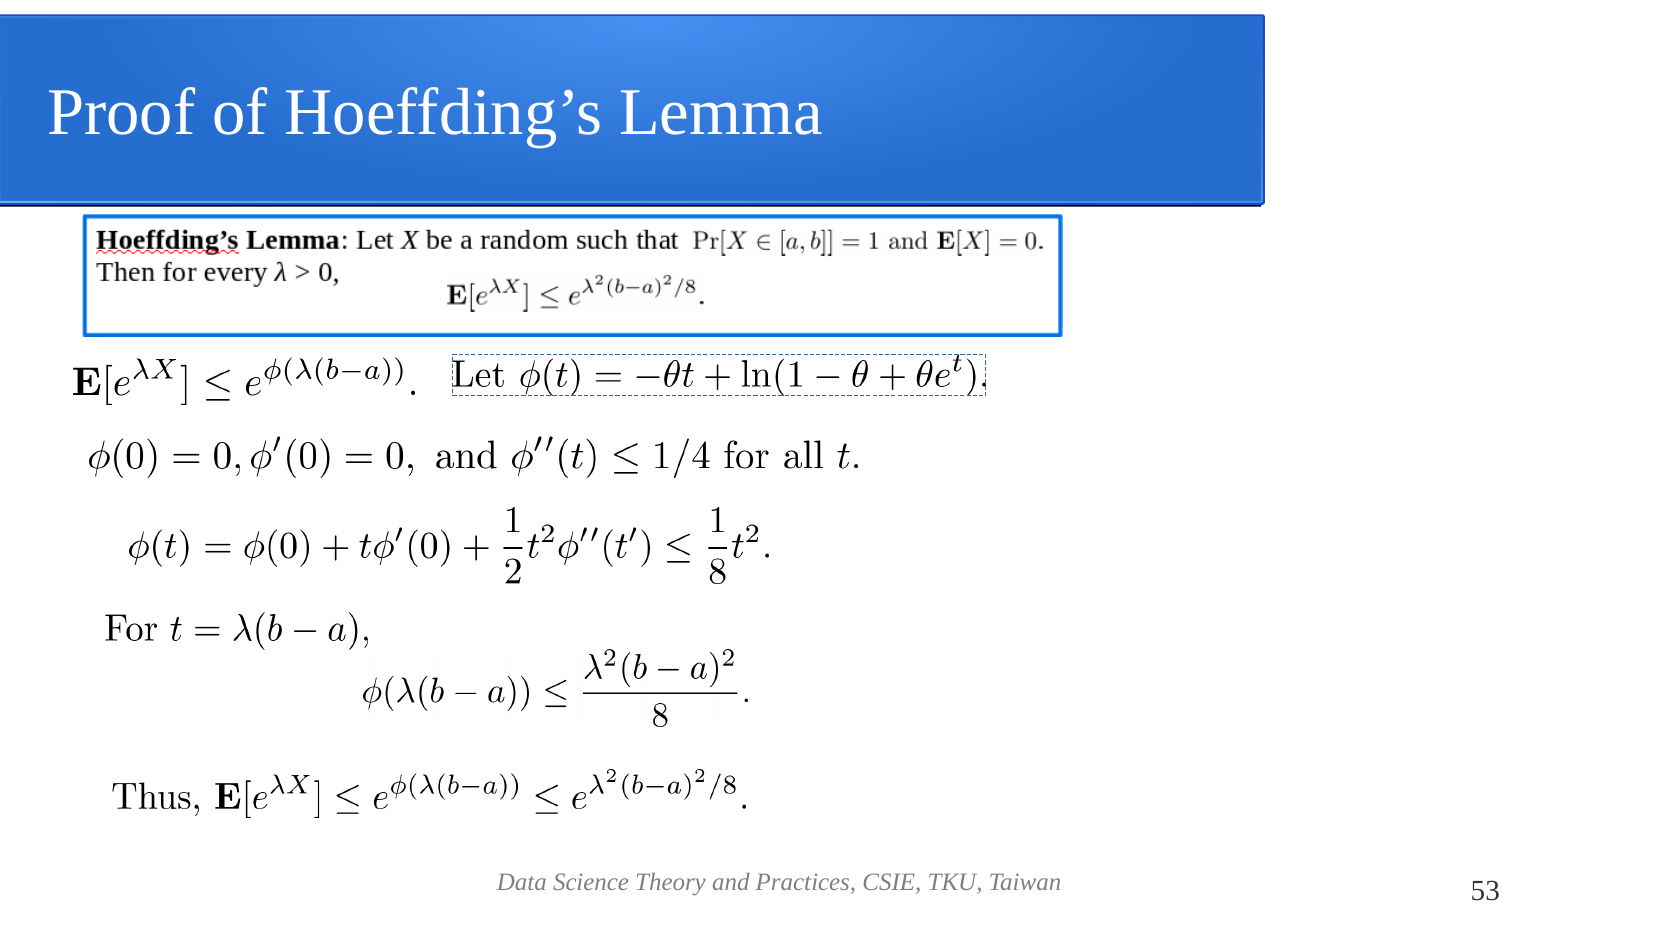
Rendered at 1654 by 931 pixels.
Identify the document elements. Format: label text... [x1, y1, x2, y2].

picture [73, 357, 415, 406]
picture [452, 354, 986, 396]
picture [82, 212, 1063, 337]
picture [89, 436, 858, 478]
title Proof of Hoeffding’s Lemma [47, 35, 1199, 189]
picture [105, 612, 748, 727]
picture [129, 507, 769, 584]
picture [112, 769, 746, 818]
